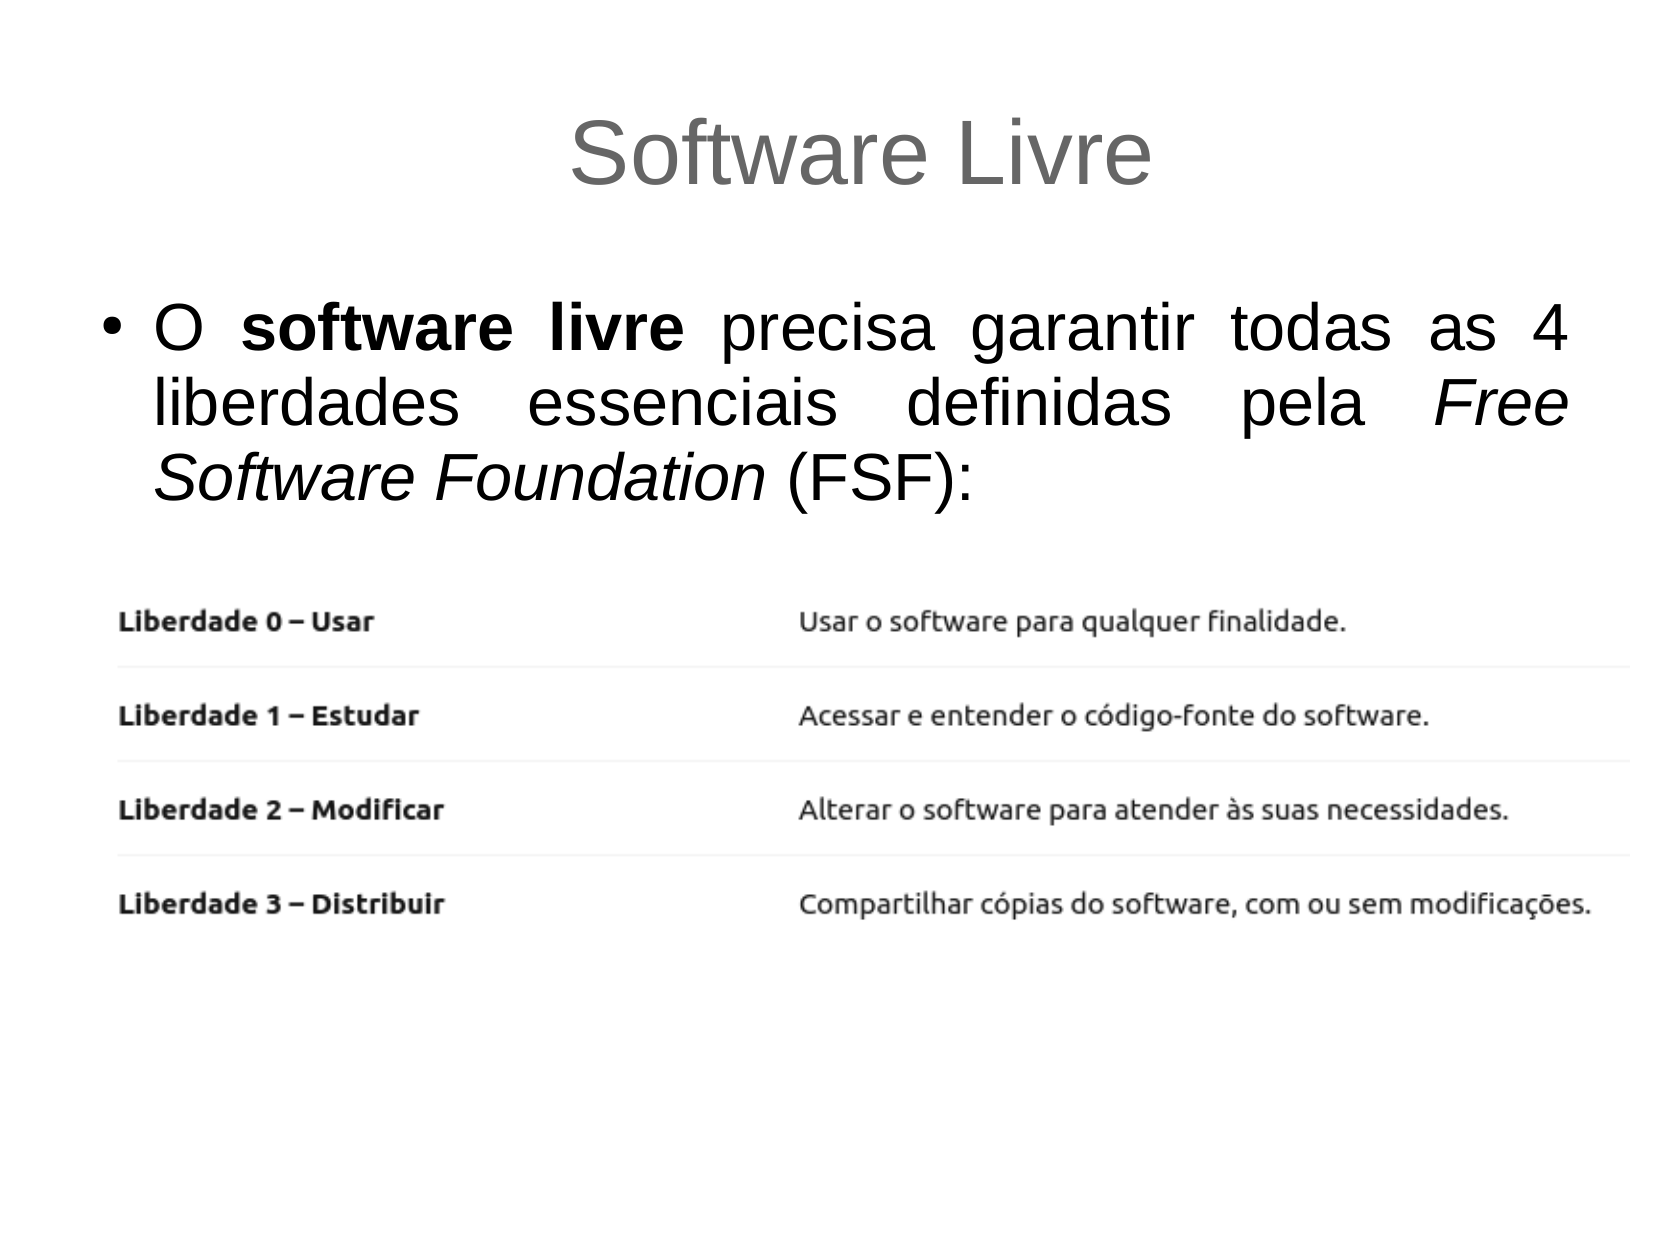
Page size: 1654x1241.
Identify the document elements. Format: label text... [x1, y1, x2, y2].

picture [70, 601, 1630, 945]
title Software Livre [82, 49, 1571, 257]
list O software livre precisa garantir todas as 4 liberdades essenciais definidas pela Free Software Foundation (FSF): [82, 290, 1571, 532]
